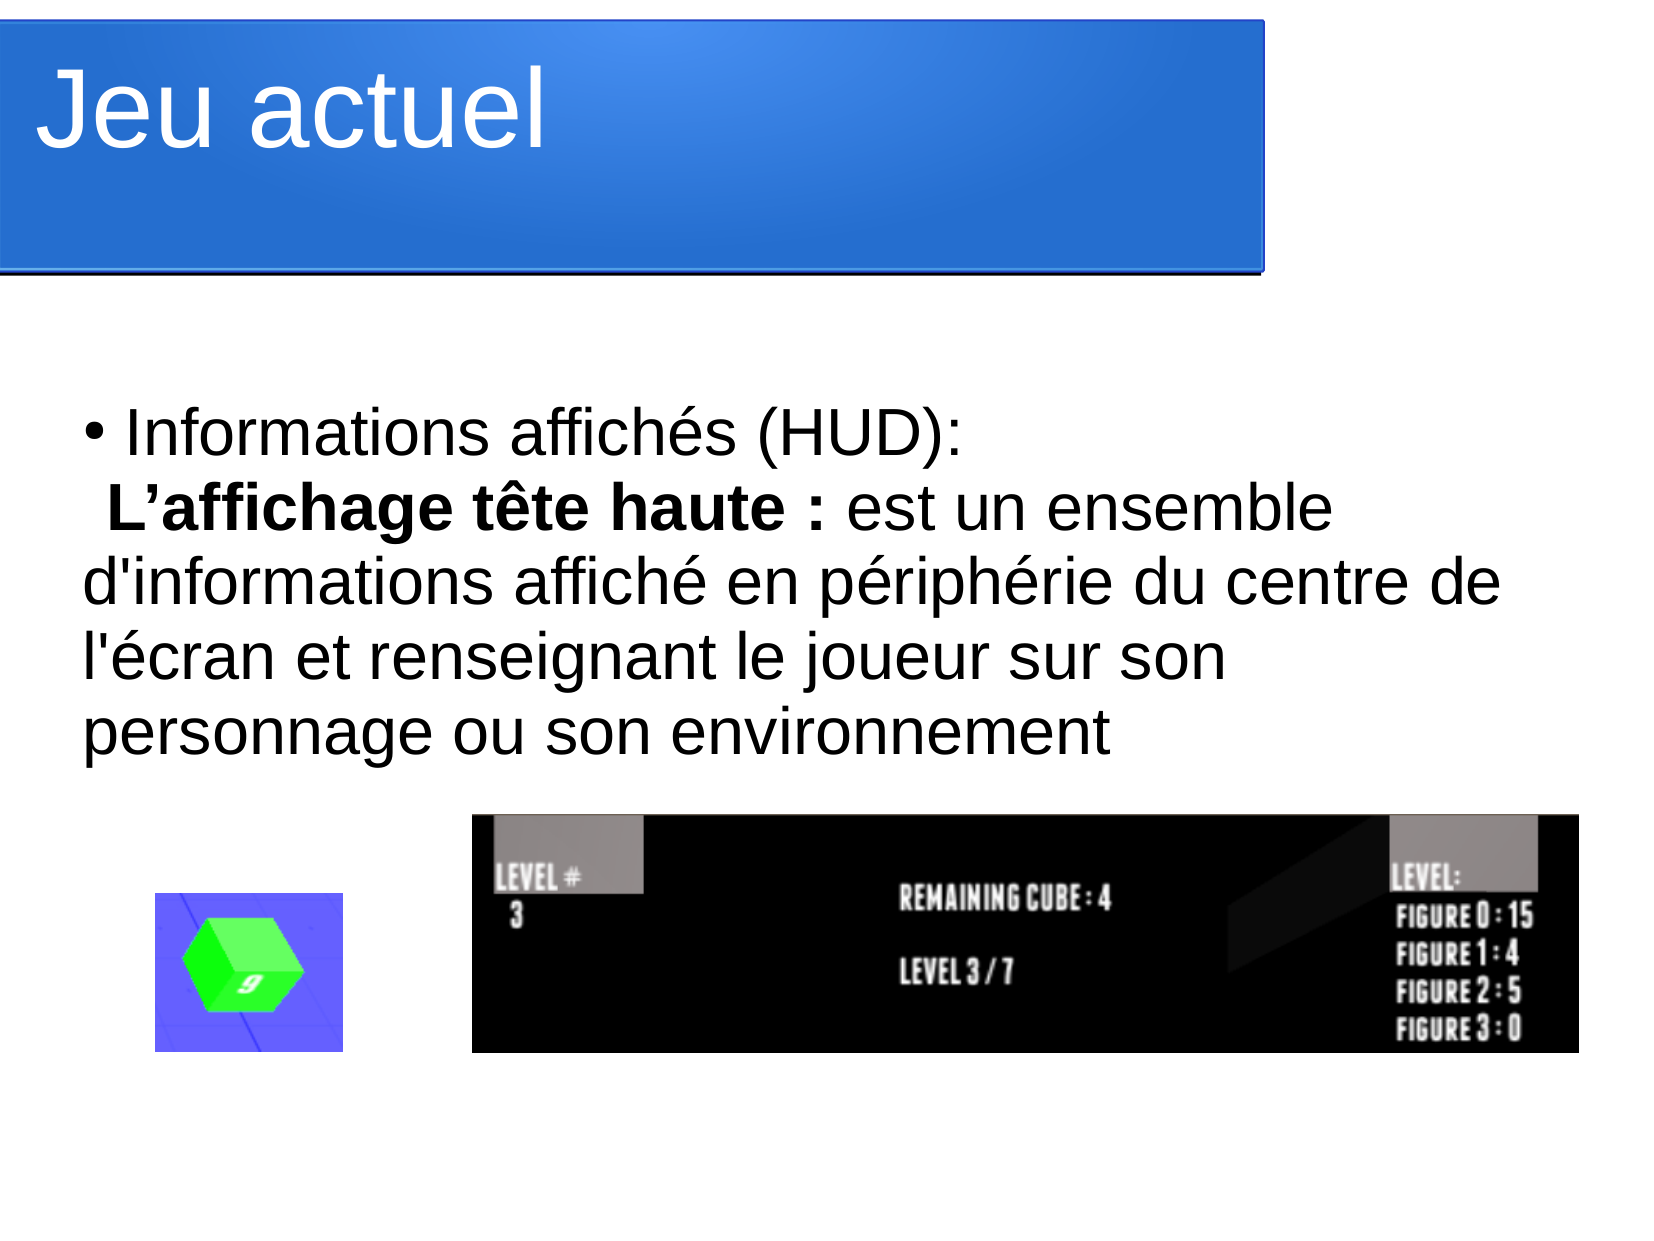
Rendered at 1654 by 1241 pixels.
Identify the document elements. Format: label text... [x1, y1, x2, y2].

subtitle Informations affichés (HUD): L’affichage tête haute : est un ensemble d'informations affiché en périphérie du centre de l'écran et renseignant le joueur sur son personnage ou son environnement [82, 296, 1538, 1017]
title Jeu actuel [35, 45, 1347, 297]
picture [155, 893, 343, 1052]
picture [472, 814, 1579, 1053]
